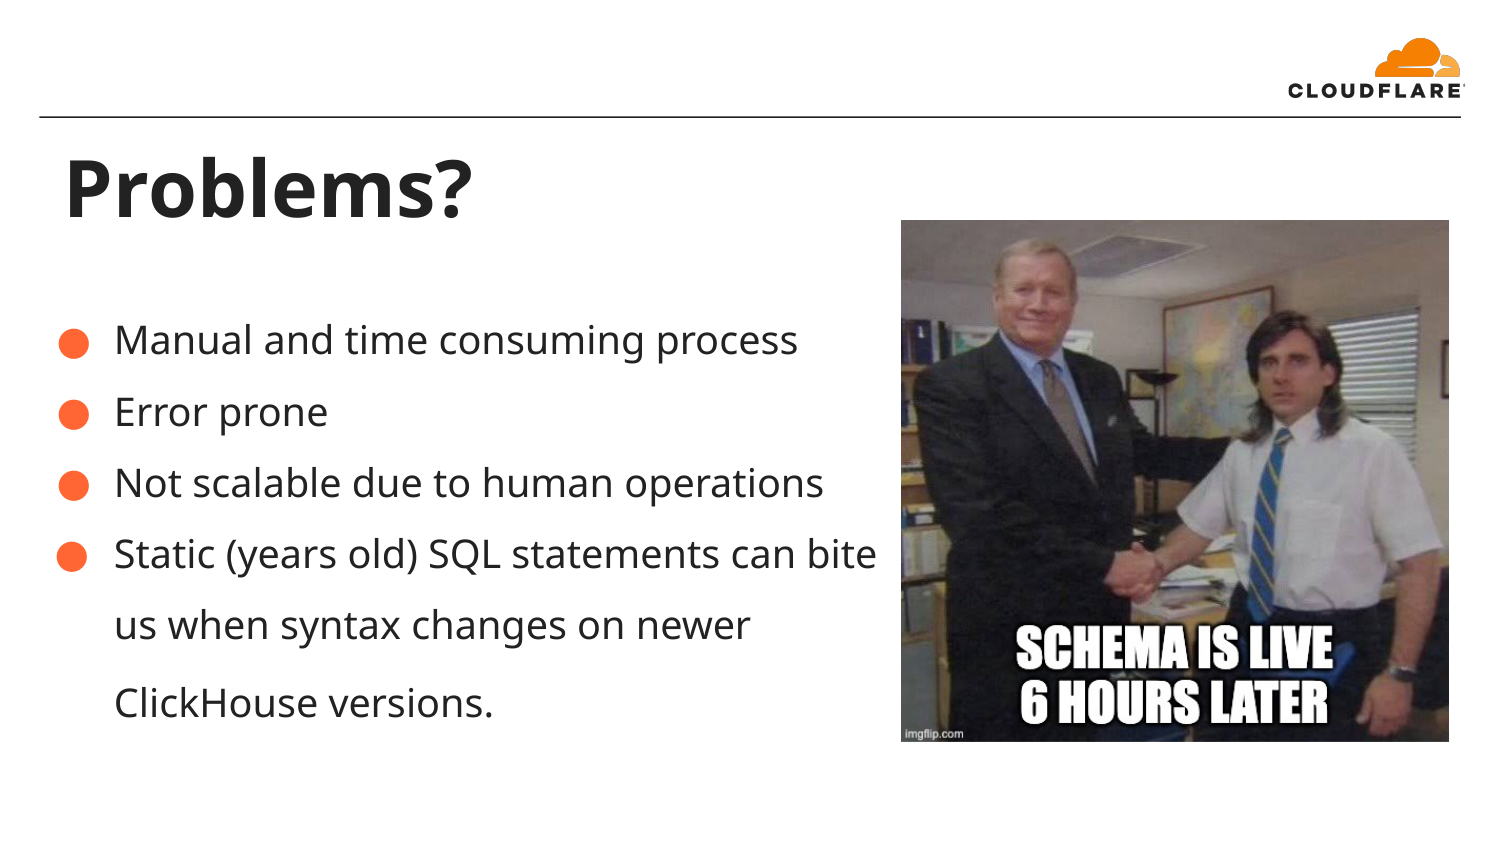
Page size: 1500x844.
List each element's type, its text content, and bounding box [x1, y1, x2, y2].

list Manual and time consuming process Error prone Not scalable due to human operations Static (years old) SQL statements can bite us when syntax changes on newer ClickHouse versions. [38, 291, 882, 729]
picture [1288, 38, 1466, 98]
picture [901, 220, 1449, 743]
title Problems? [63, 138, 762, 246]
